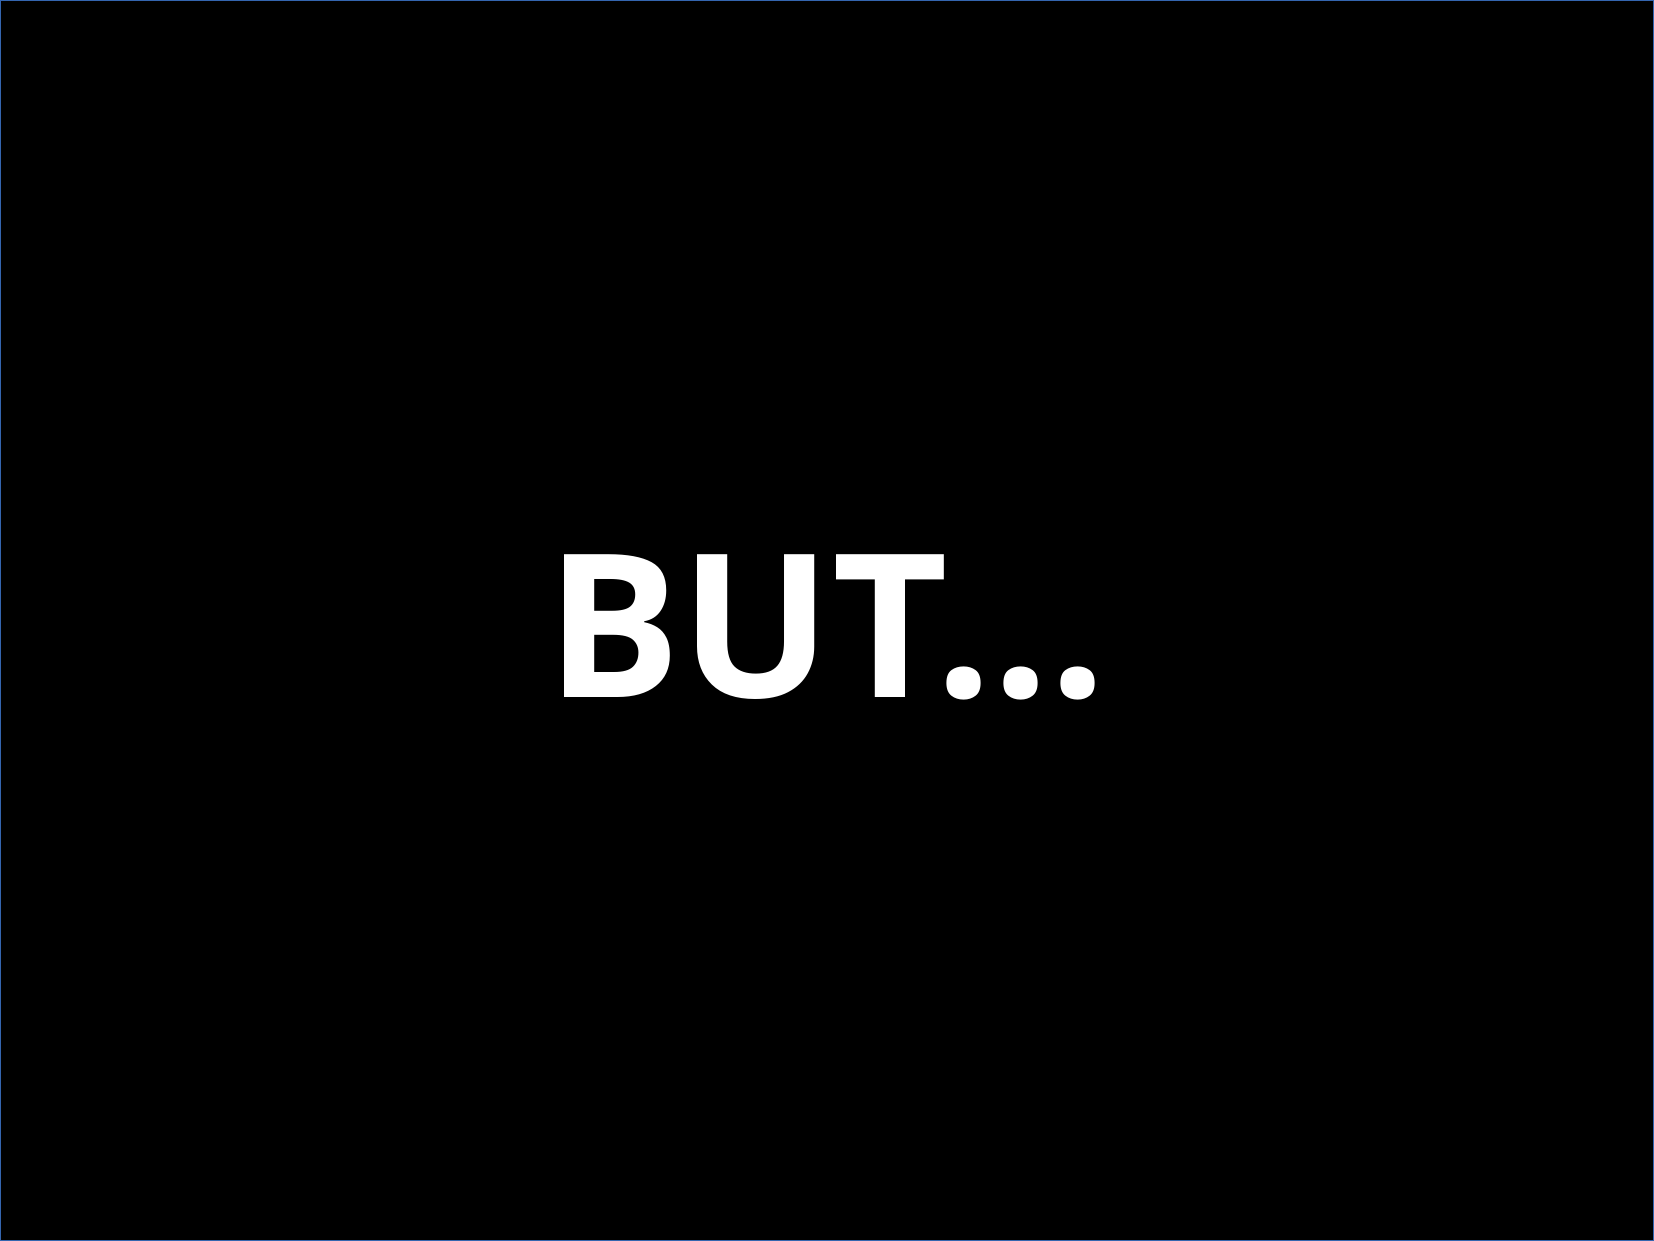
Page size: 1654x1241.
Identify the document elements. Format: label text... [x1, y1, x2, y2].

text_box BUT... [0, 0, 1654, 1241]
